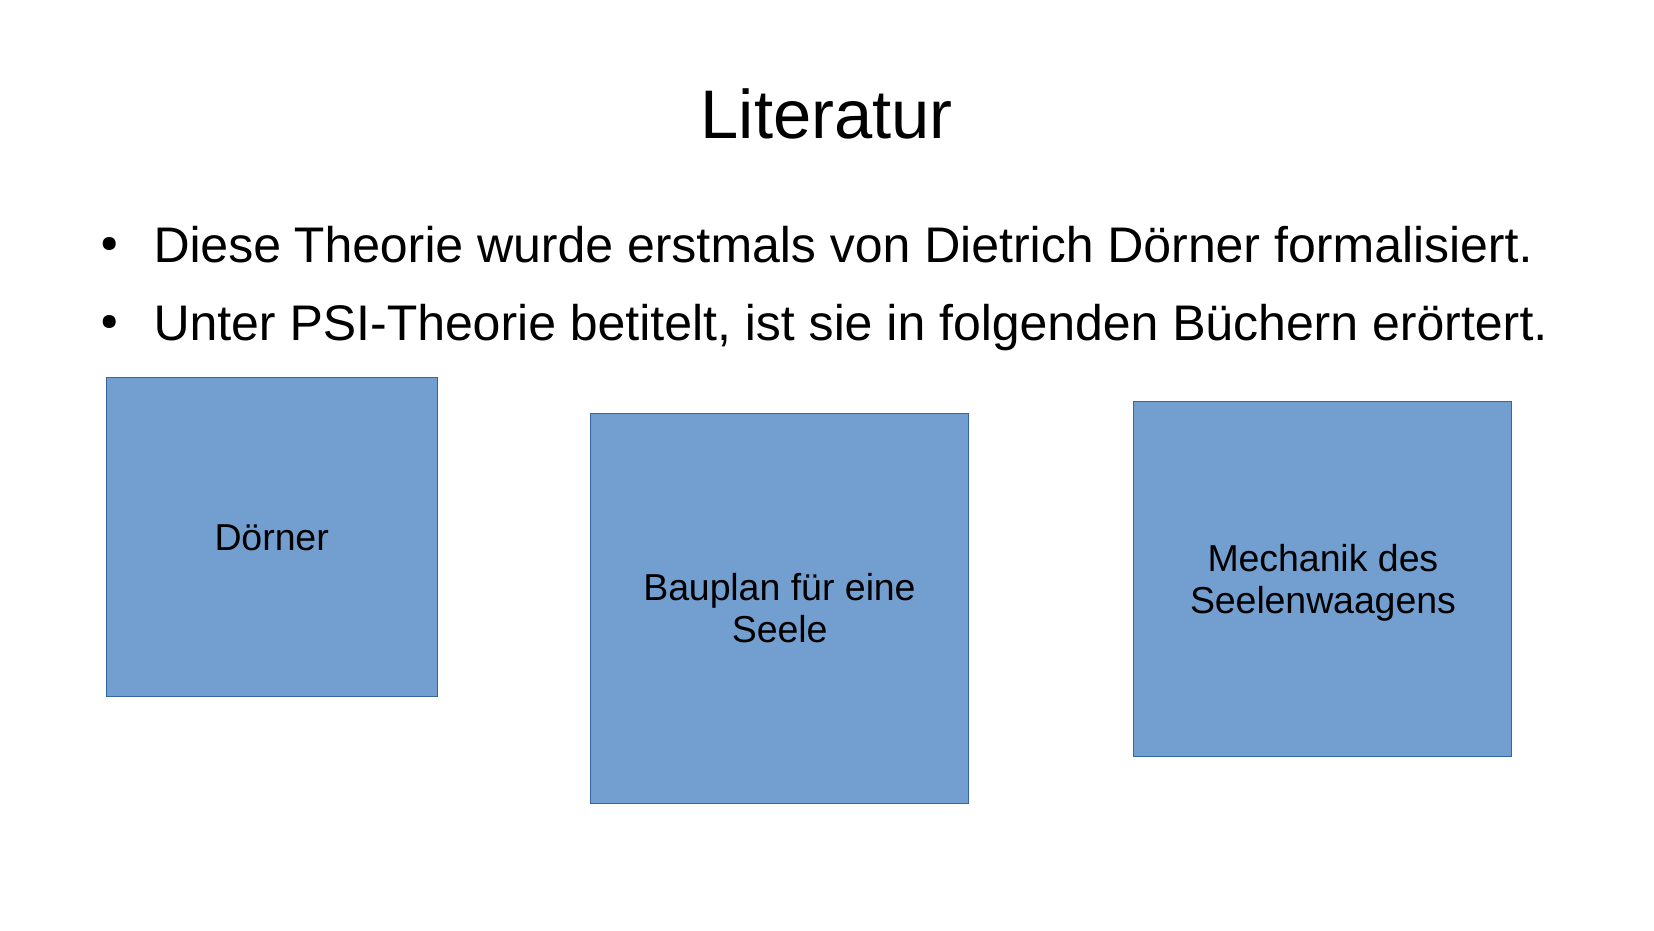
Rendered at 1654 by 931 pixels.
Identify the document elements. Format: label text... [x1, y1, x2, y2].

list Diese Theorie wurde erstmals von Dietrich Dörner formalisiert. Unter PSI-Theorie betitelt, ist sie in folgenden Büchern erörtert. [82, 217, 1571, 758]
text_box Mechanik des Seelenwaagens [1133, 401, 1512, 757]
text_box Dörner [106, 377, 438, 697]
text_box Bauplan für eine Seele [590, 413, 969, 804]
title Literatur [82, 37, 1571, 193]
